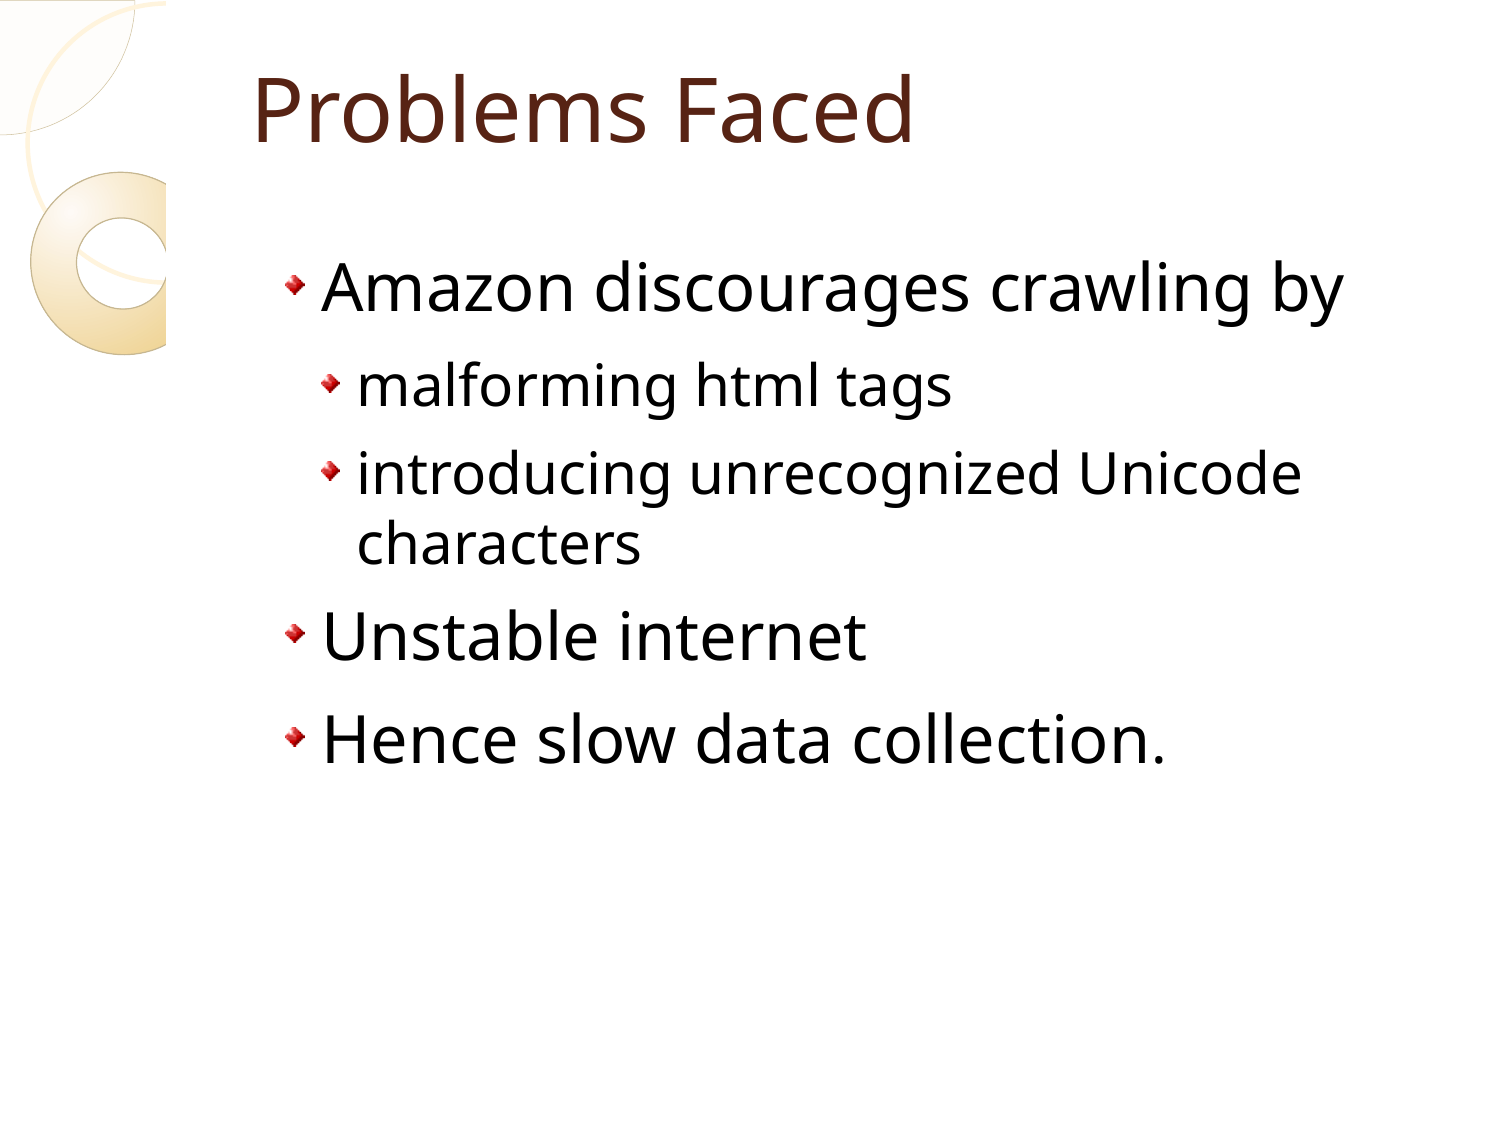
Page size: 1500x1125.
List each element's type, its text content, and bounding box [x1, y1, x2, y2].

list Amazon discourages crawling by malforming html tags introducing unrecognized Unicode characters Unstable internet Hence slow data collection. [235, 237, 1466, 1025]
title Problems Faced [235, 45, 1466, 233]
